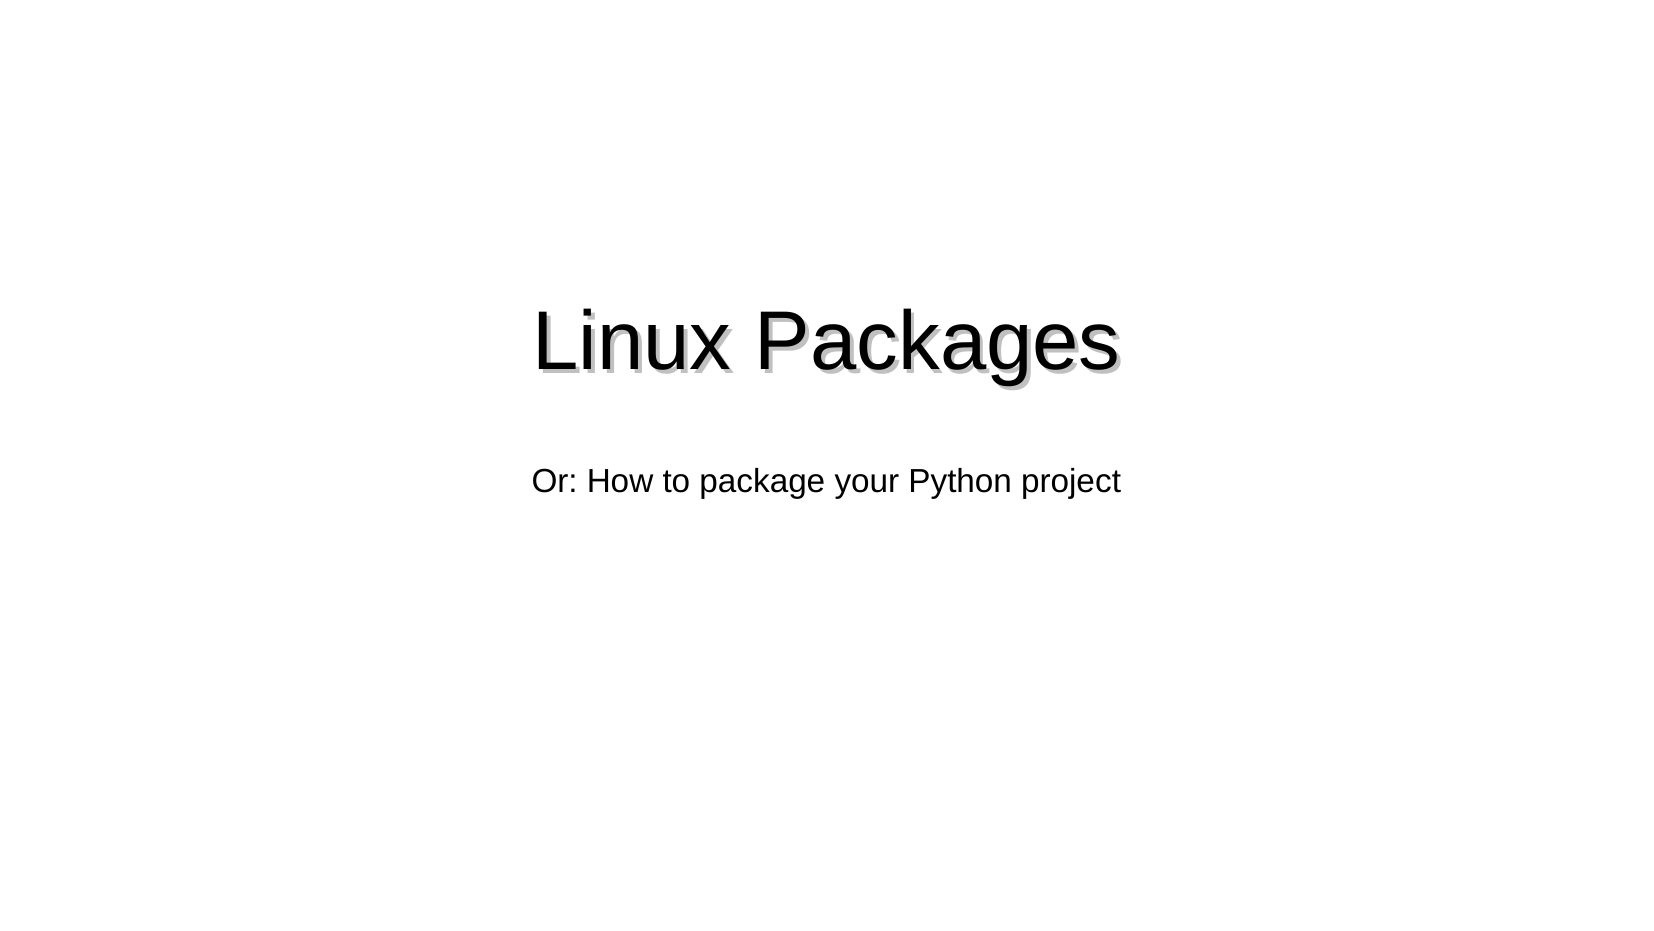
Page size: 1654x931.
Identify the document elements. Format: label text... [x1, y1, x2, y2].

subtitle Linux Packages Or: How to package your Python project [82, 37, 1571, 757]
